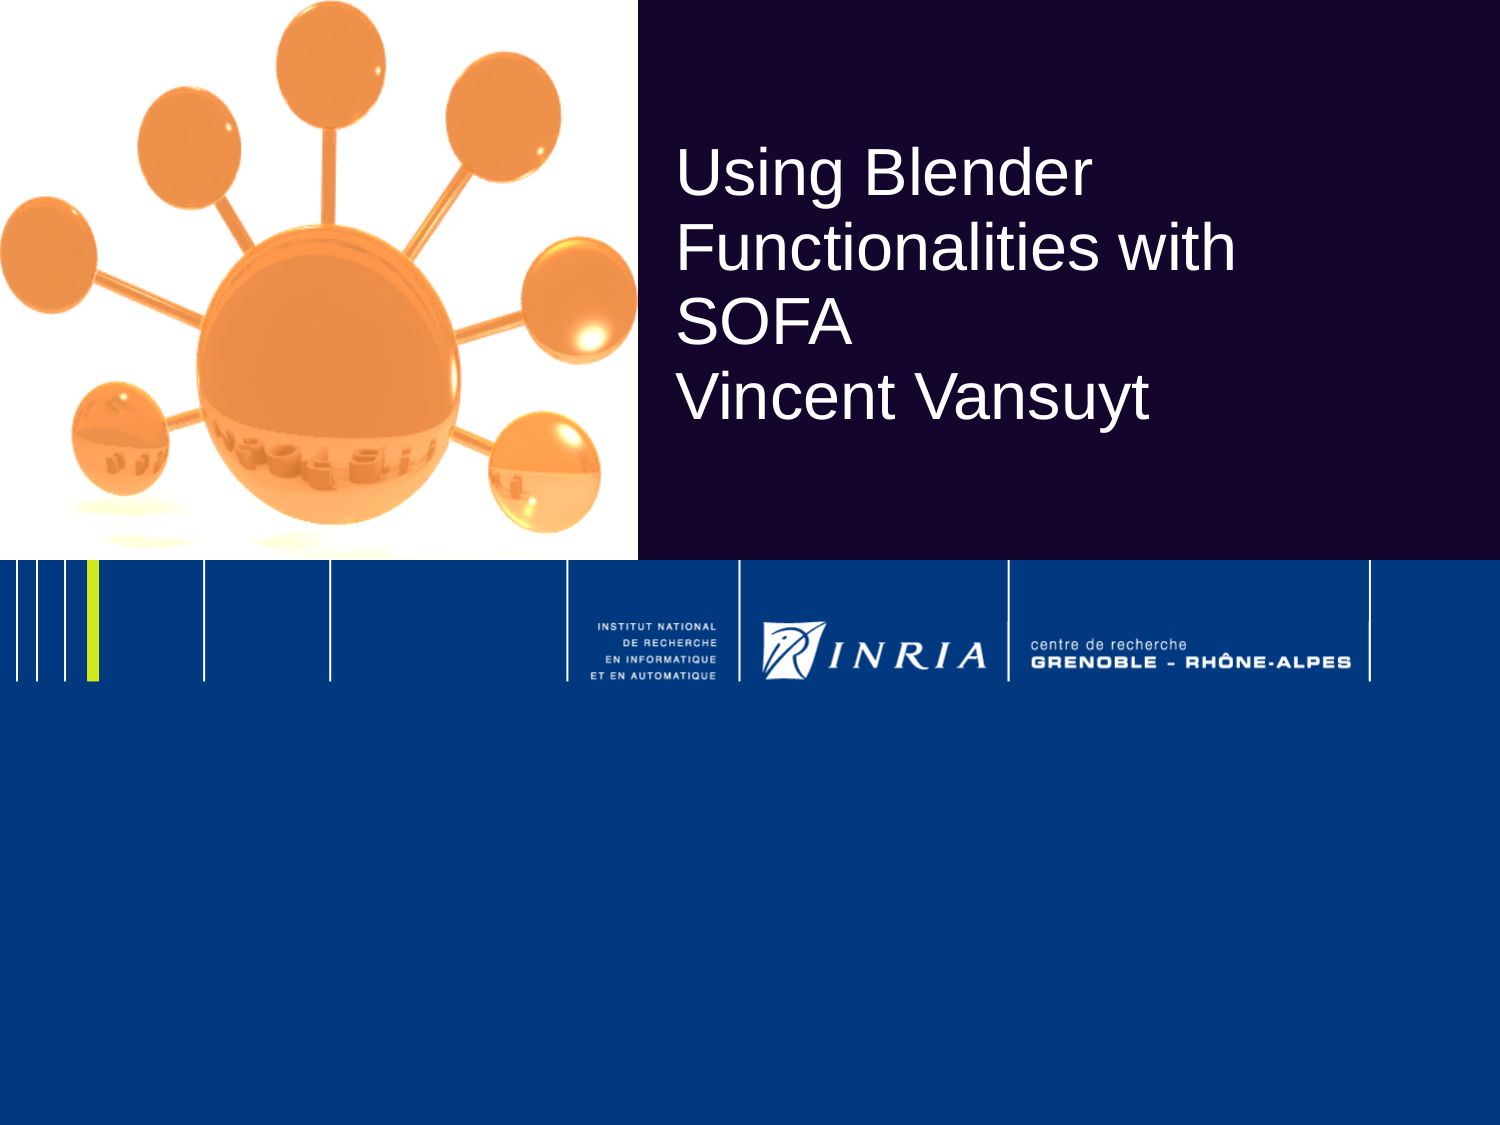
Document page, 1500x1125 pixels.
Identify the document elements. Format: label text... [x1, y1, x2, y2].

title Using Blender Functionalities with SOFA Vincent Vansuyt [675, 134, 1426, 434]
picture [0, 0, 1500, 1125]
